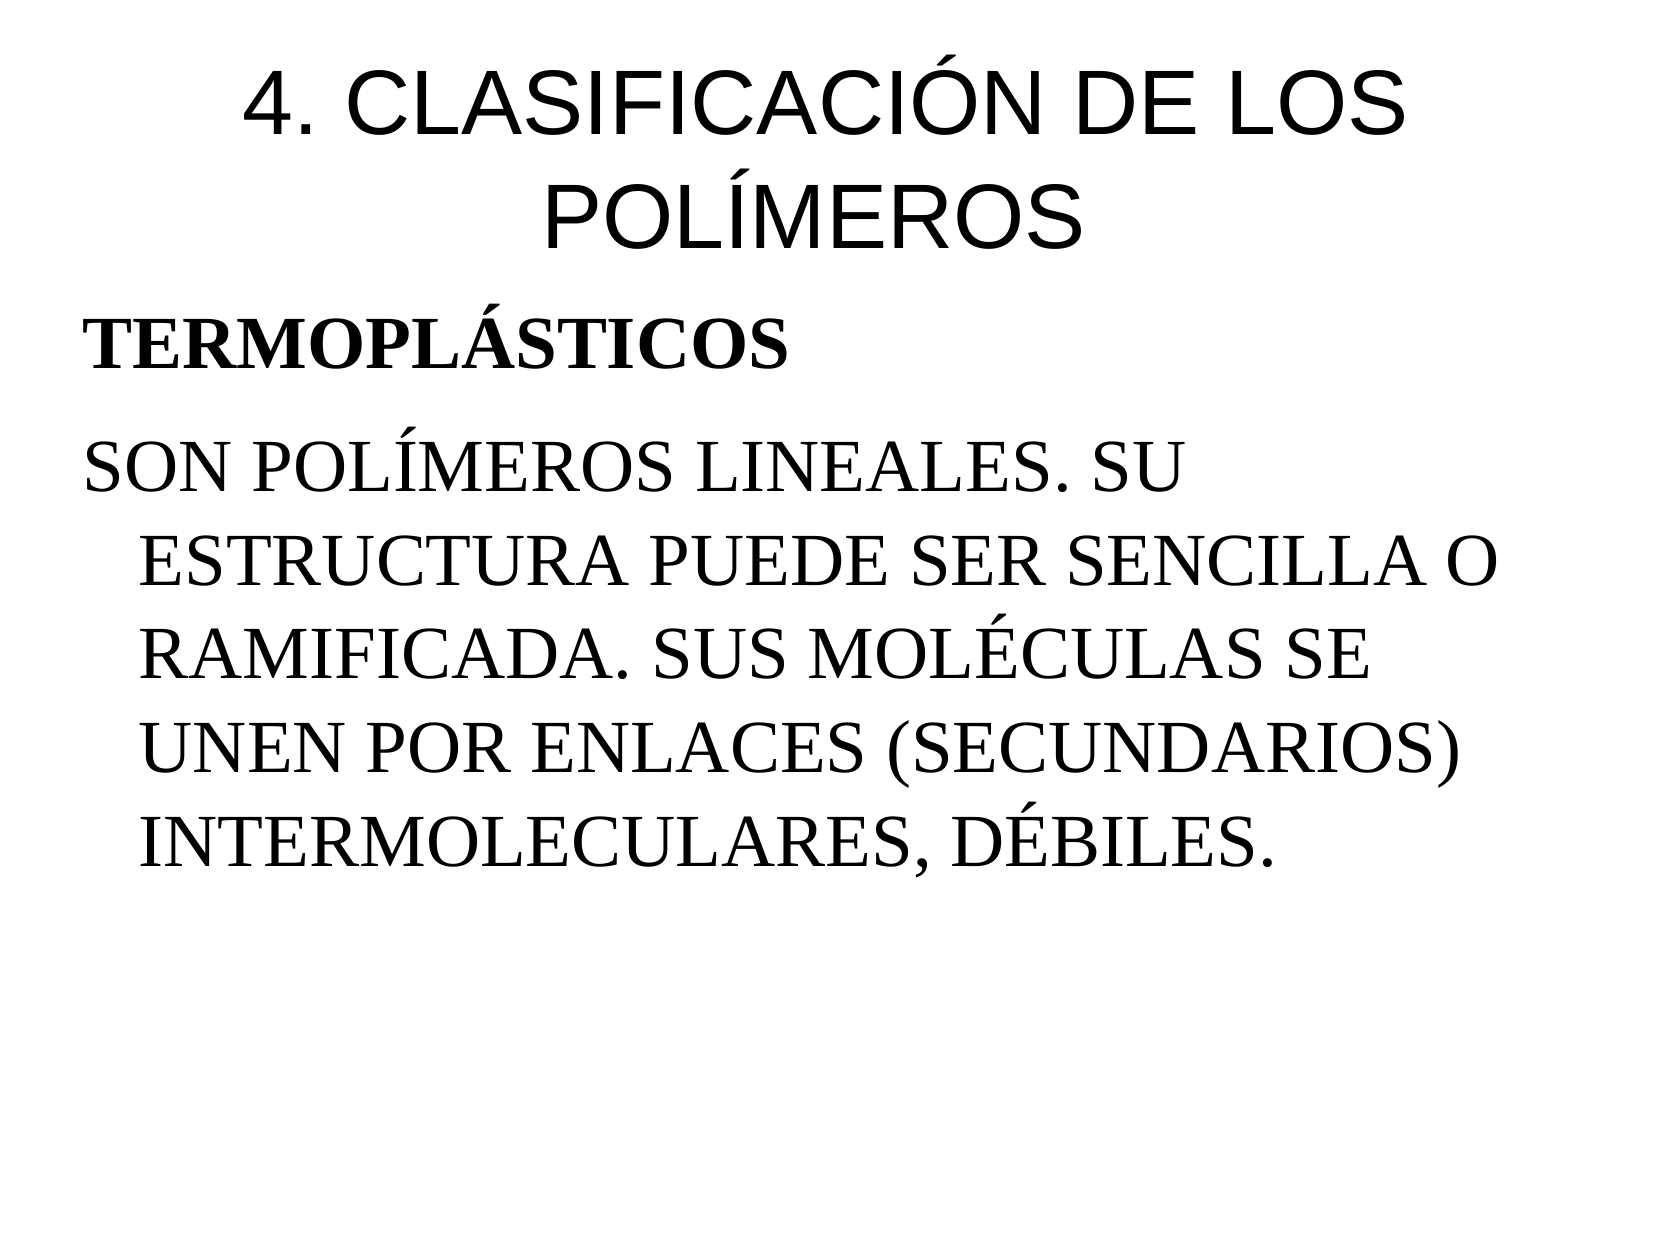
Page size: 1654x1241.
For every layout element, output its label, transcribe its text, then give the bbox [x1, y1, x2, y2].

list TERMOPLÁSTICOS SON POLÍMEROS LINEALES. SU ESTRUCTURA PUEDE SER SENCILLA O RAMIFICADA. SUS MOLÉCULAS SE UNEN POR ENLACES (SECUNDARIOS) INTERMOLECULARES, DÉBILES. [82, 290, 1571, 1109]
title 4. CLASIFICACIÓN DE LOS POLÍMEROS [82, 38, 1571, 268]
